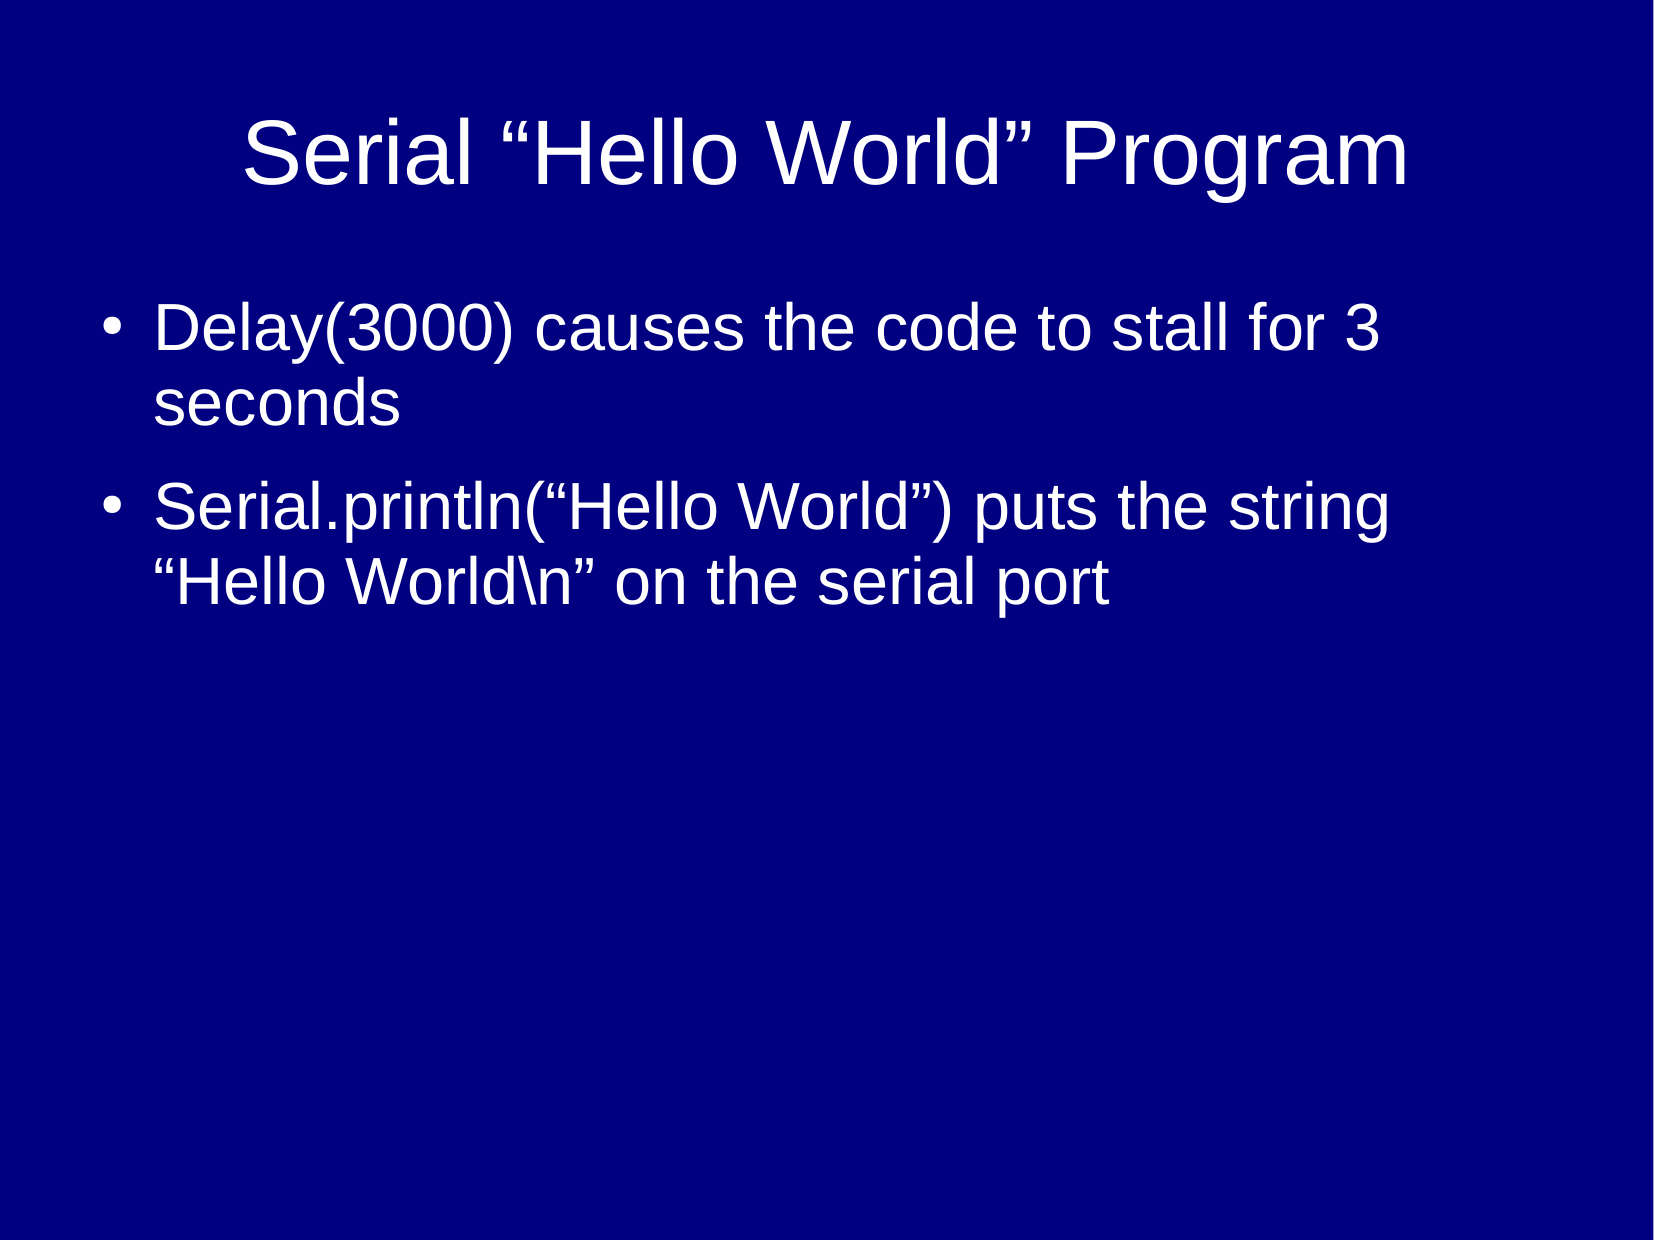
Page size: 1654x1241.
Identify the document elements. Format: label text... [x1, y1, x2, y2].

list Delay(3000) causes the code to stall for 3 seconds Serial.println(“Hello World”) puts the string “Hello World\n” on the serial port [82, 290, 1571, 1109]
title Serial “Hello World” Program [82, 49, 1571, 257]
